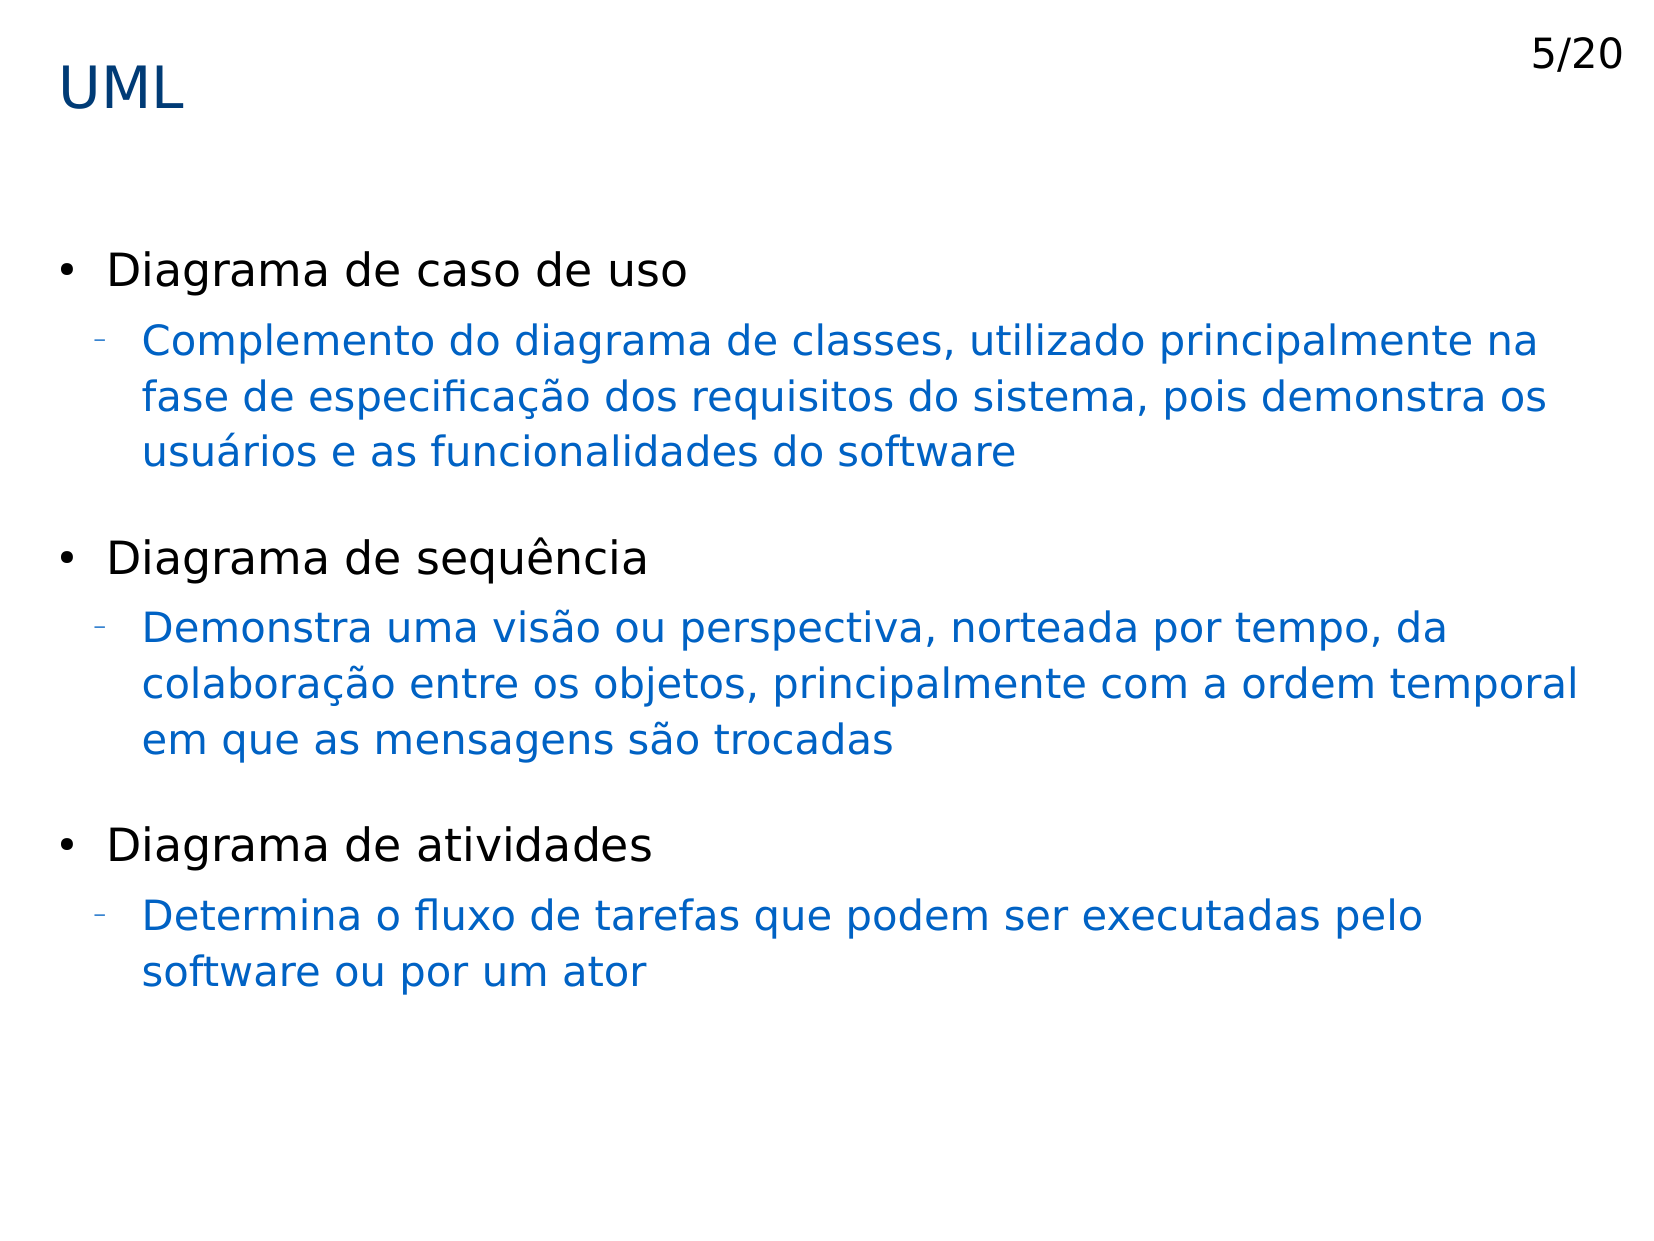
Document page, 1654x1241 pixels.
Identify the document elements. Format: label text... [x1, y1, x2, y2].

list Diagrama de caso de uso Complemento do diagrama de classes, utilizado principalmente na fase de especificação dos requisitos do sistema, pois demonstra os usuários e as funcionalidades do software Diagrama de sequência Demonstra uma visão ou perspectiva, norteada por tempo, da colaboração entre os objetos, principalmente com a ordem temporal em que as mensagens são trocadas Diagrama de atividades Determina o fluxo de tarefas que podem ser executadas pelo software ou por um ator [59, 236, 1595, 1211]
title UML [59, 29, 1506, 148]
